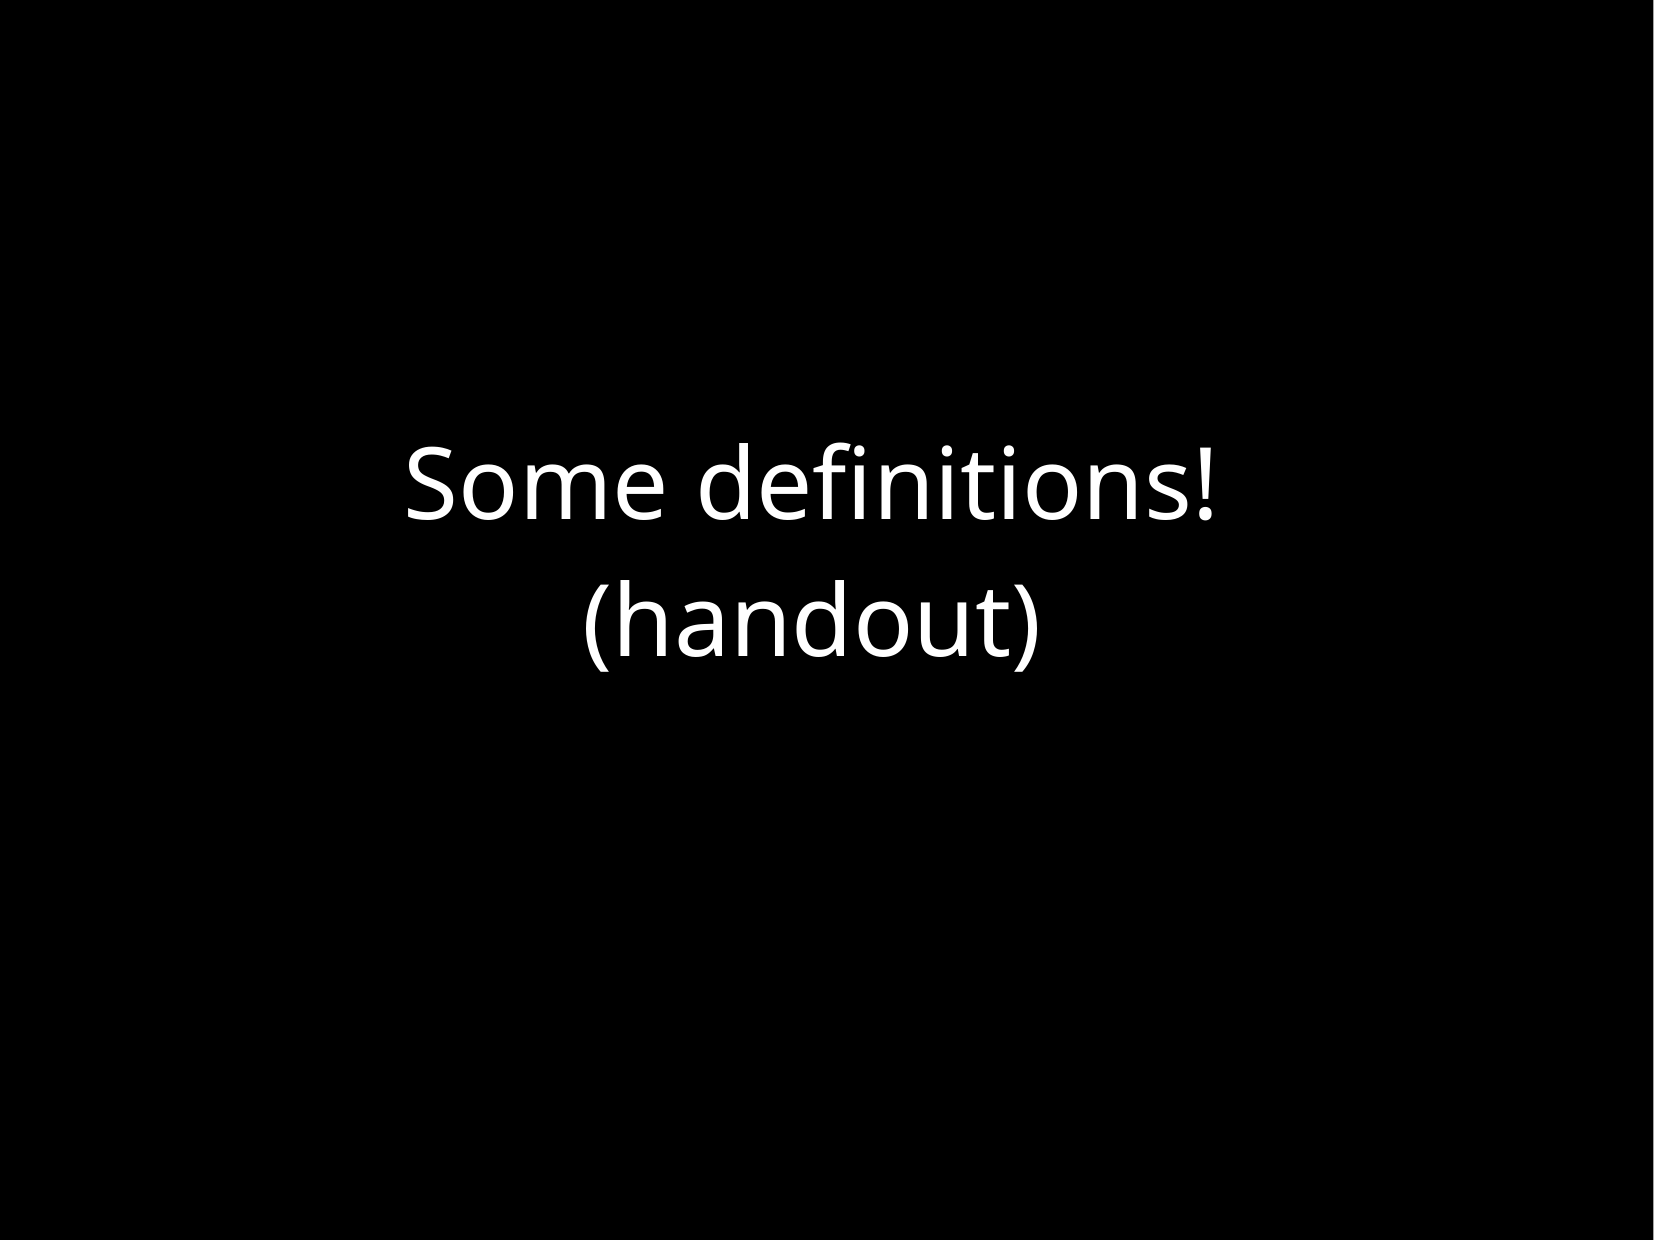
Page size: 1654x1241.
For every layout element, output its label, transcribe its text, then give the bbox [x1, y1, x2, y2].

subtitle Some definitions! (handout) [88, 88, 1536, 1010]
